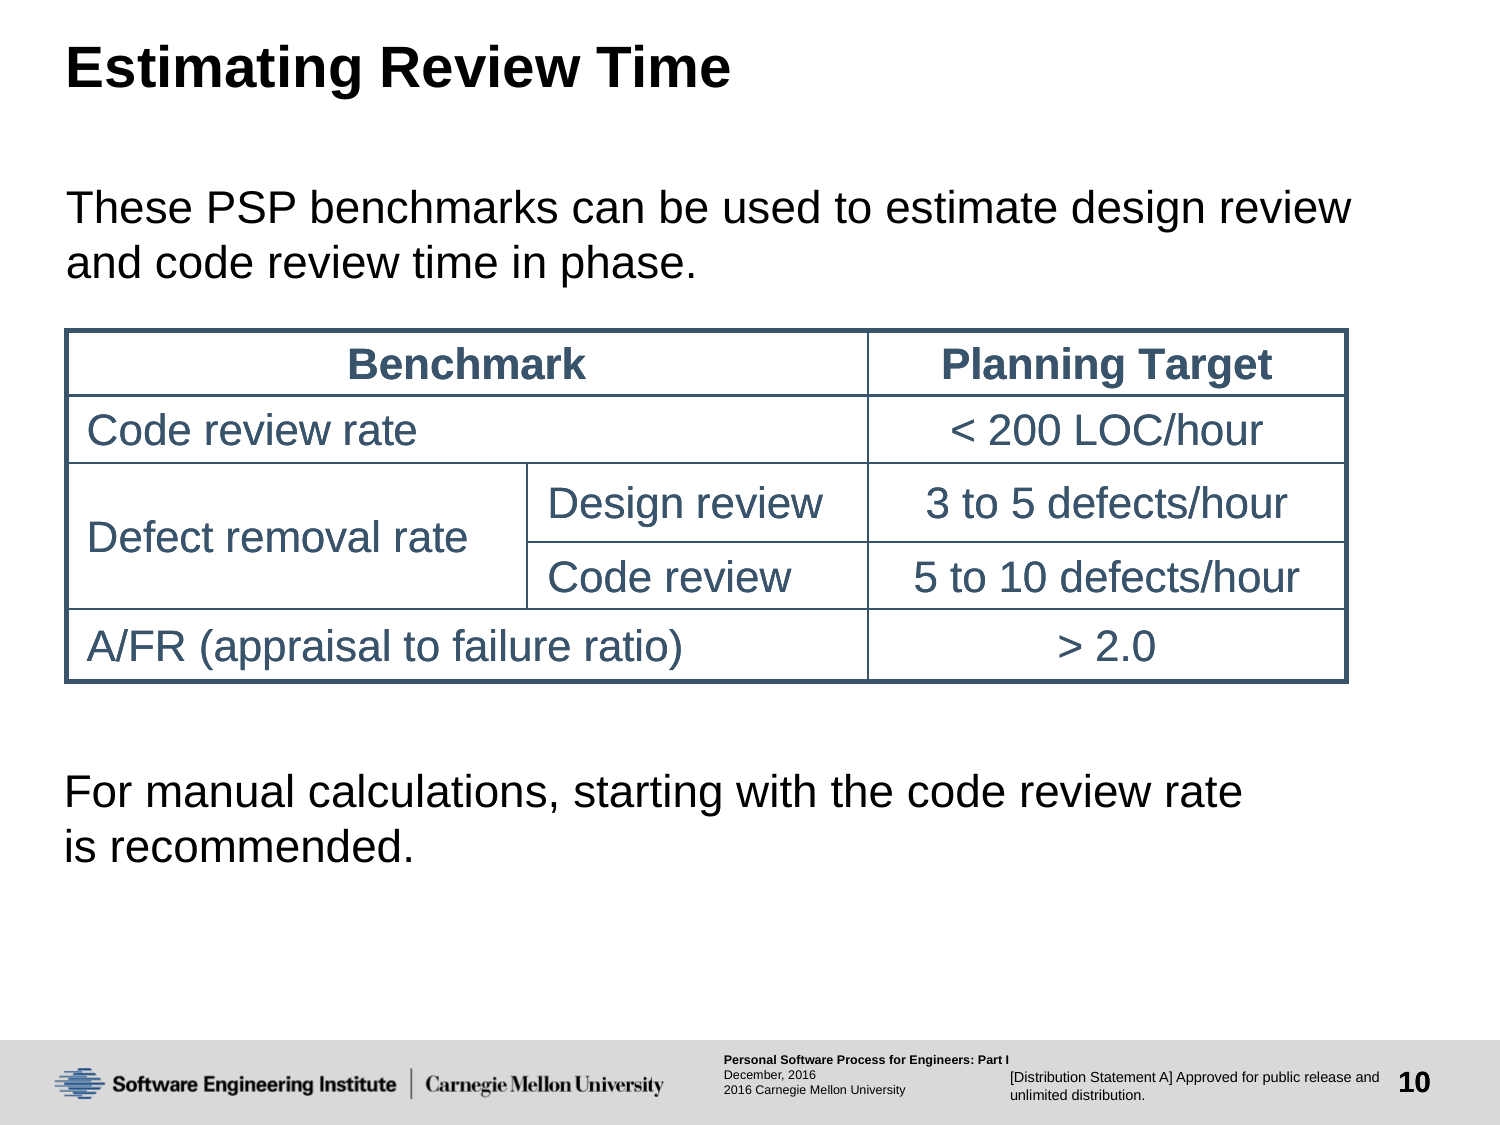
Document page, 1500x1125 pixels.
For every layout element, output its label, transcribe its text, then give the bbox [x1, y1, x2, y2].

text_box For manual calculations, starting with the code review rate is recommended. [63, 761, 1430, 872]
picture [63, 328, 1351, 687]
title Estimating Review Time [65, 37, 1313, 148]
picture [46, 1061, 673, 1104]
list These PSP benchmarks can be used to estimate design review and code review time in phase. [65, 177, 1431, 1000]
